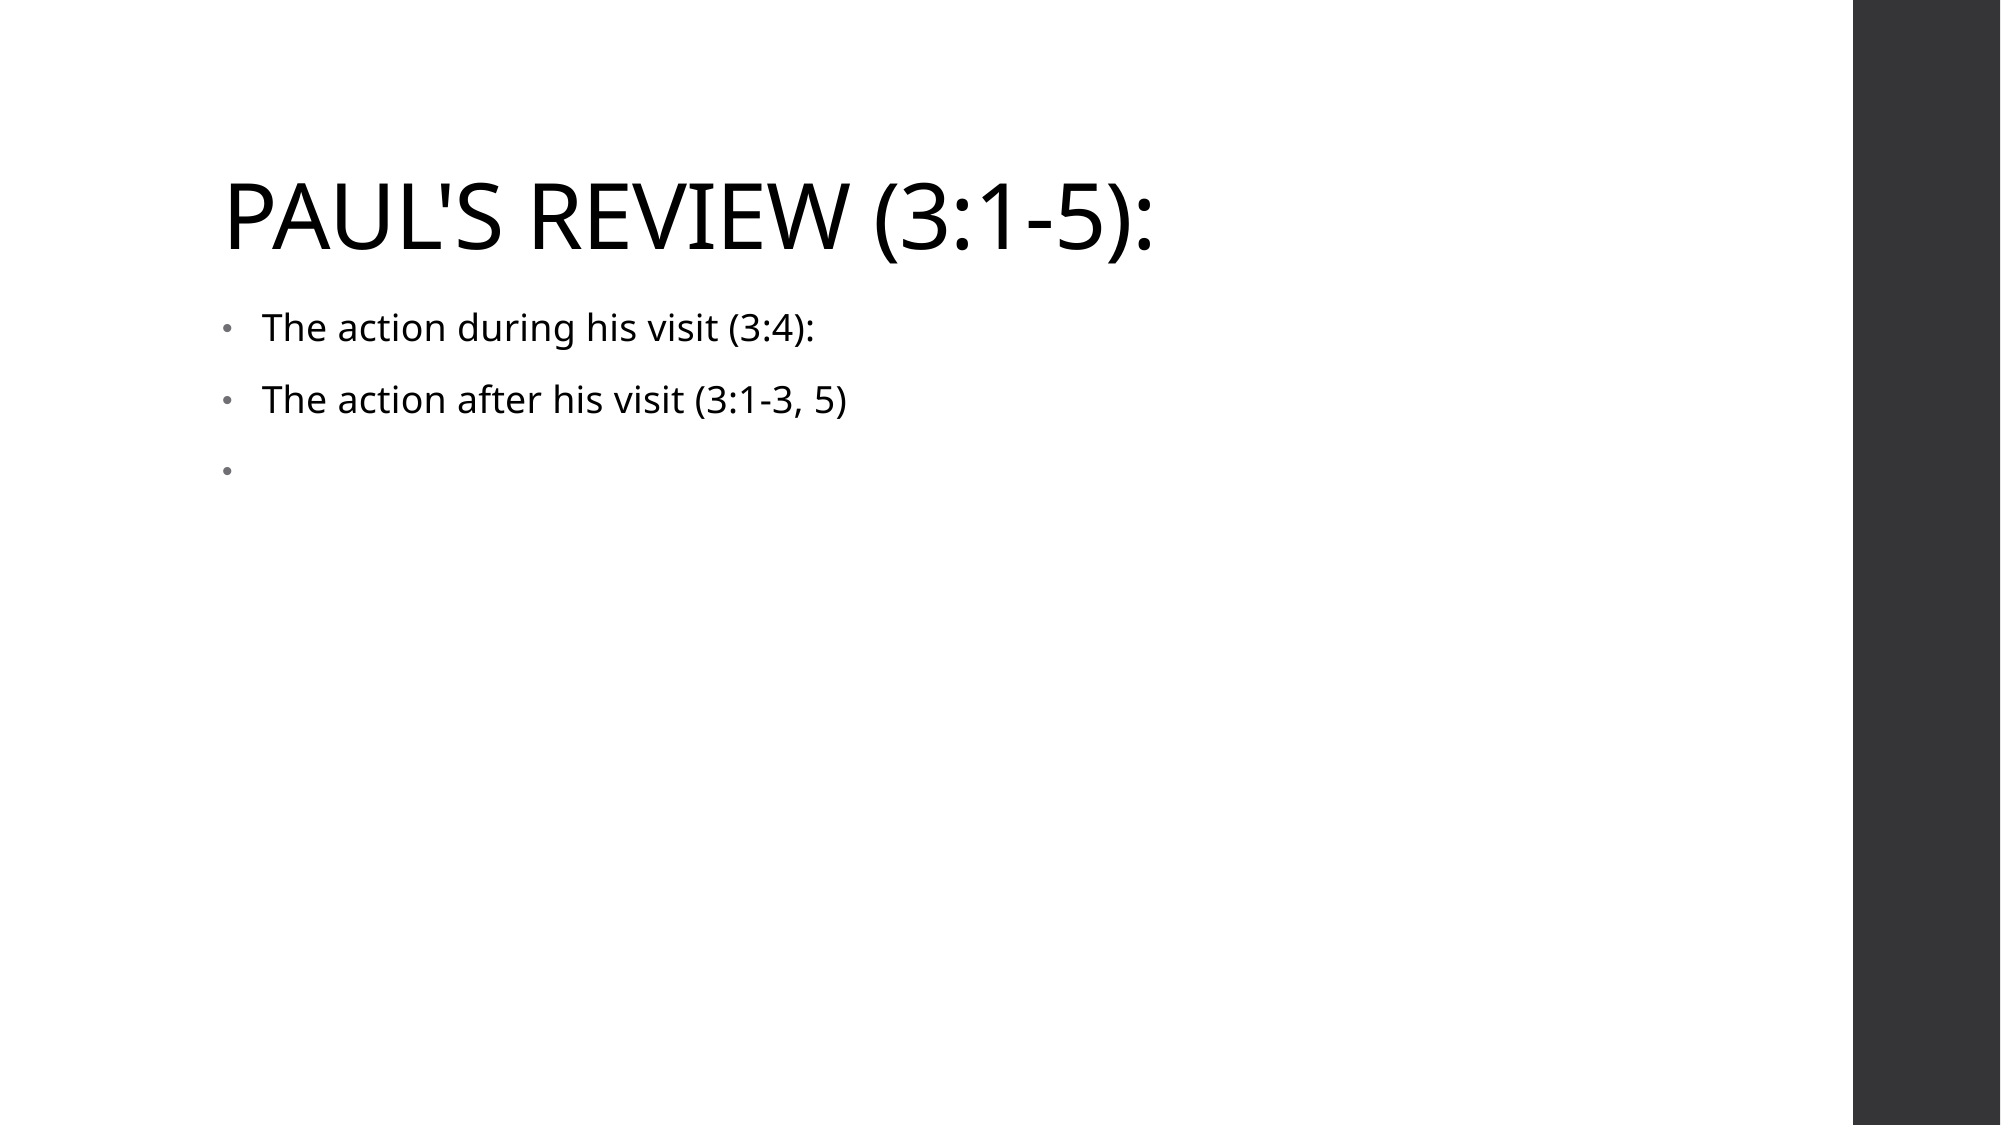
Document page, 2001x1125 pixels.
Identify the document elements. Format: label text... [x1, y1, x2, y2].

list The action during his visit (3:4): The action after his visit (3:1-3, 5) [206, 299, 1617, 1014]
title PAUL'S REVIEW (3:1-5): [206, 60, 1797, 278]
